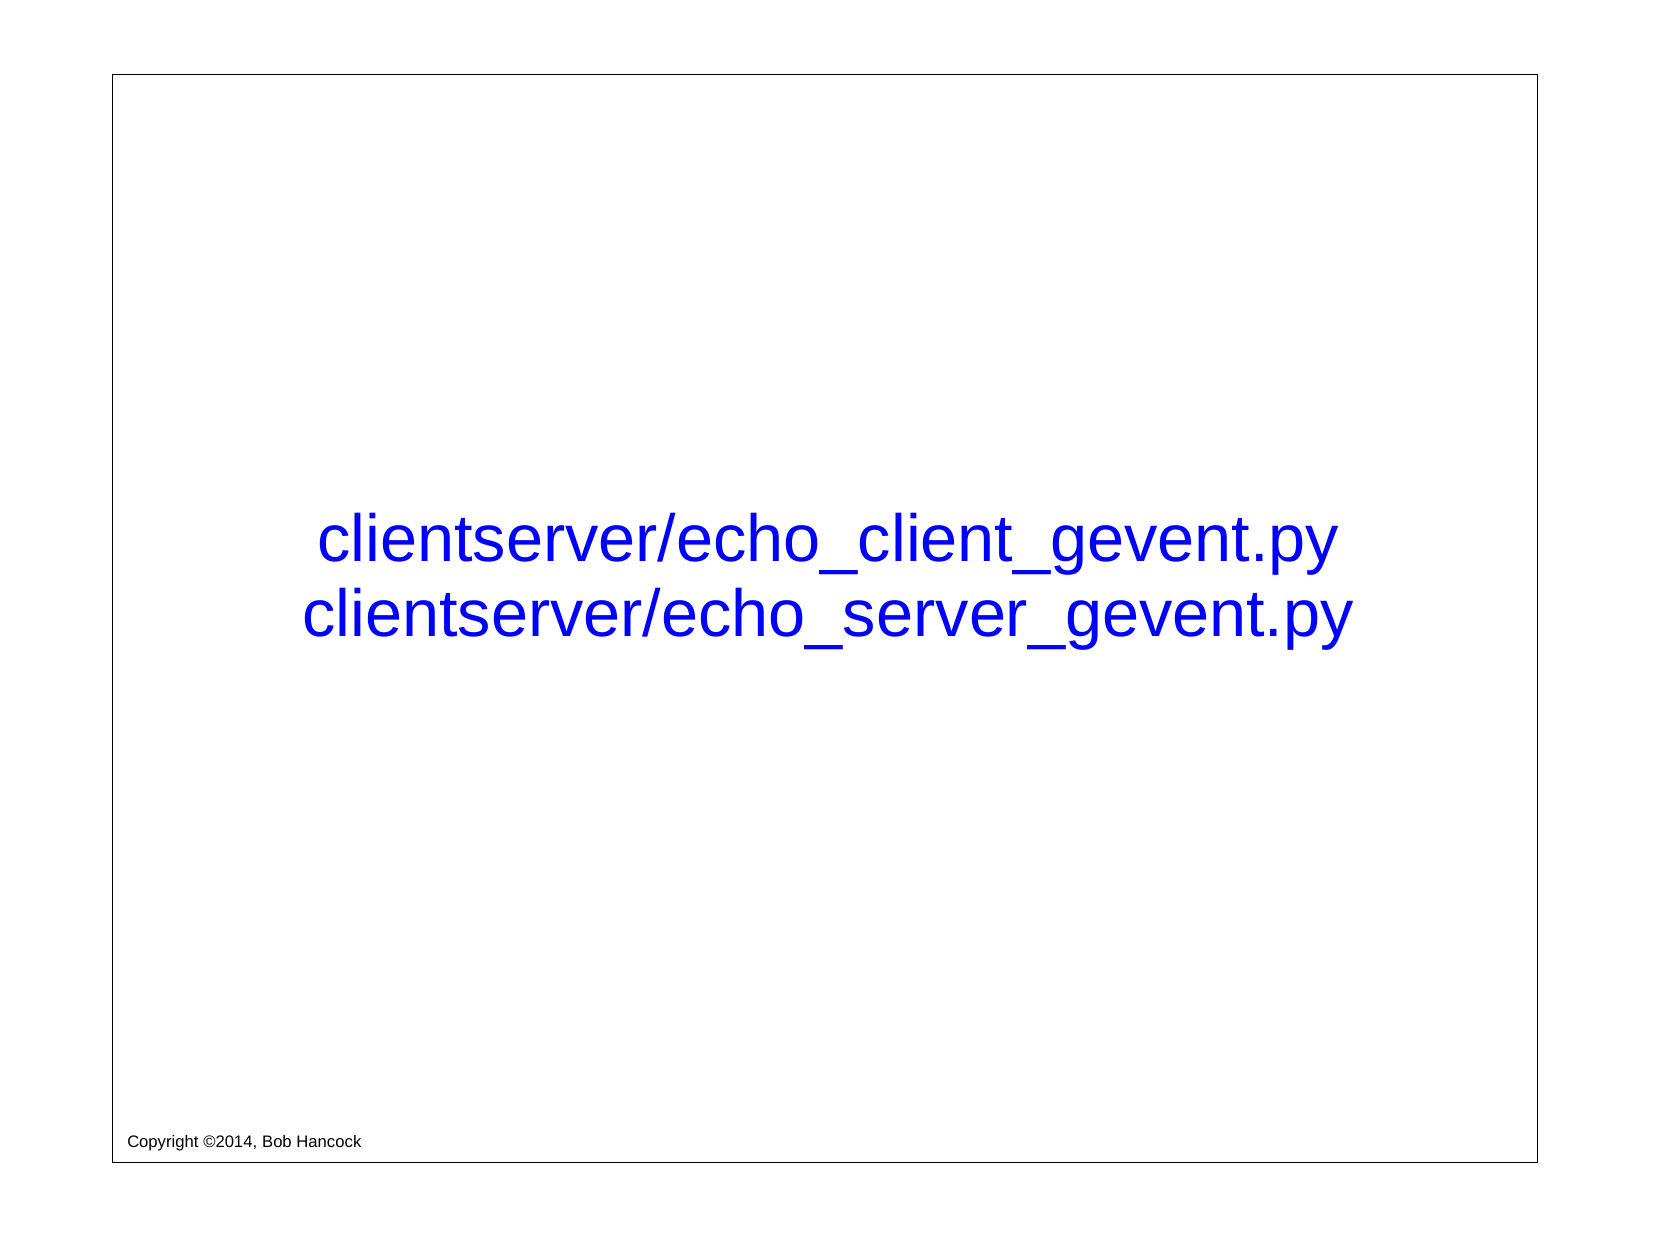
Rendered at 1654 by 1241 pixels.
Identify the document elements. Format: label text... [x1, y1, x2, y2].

text_box Copyright ©2014, Bob Hancock [112, 1125, 376, 1159]
subtitle clientserver/echo_client_gevent.py clientserver/echo_server_gevent.py [251, 164, 1407, 1099]
